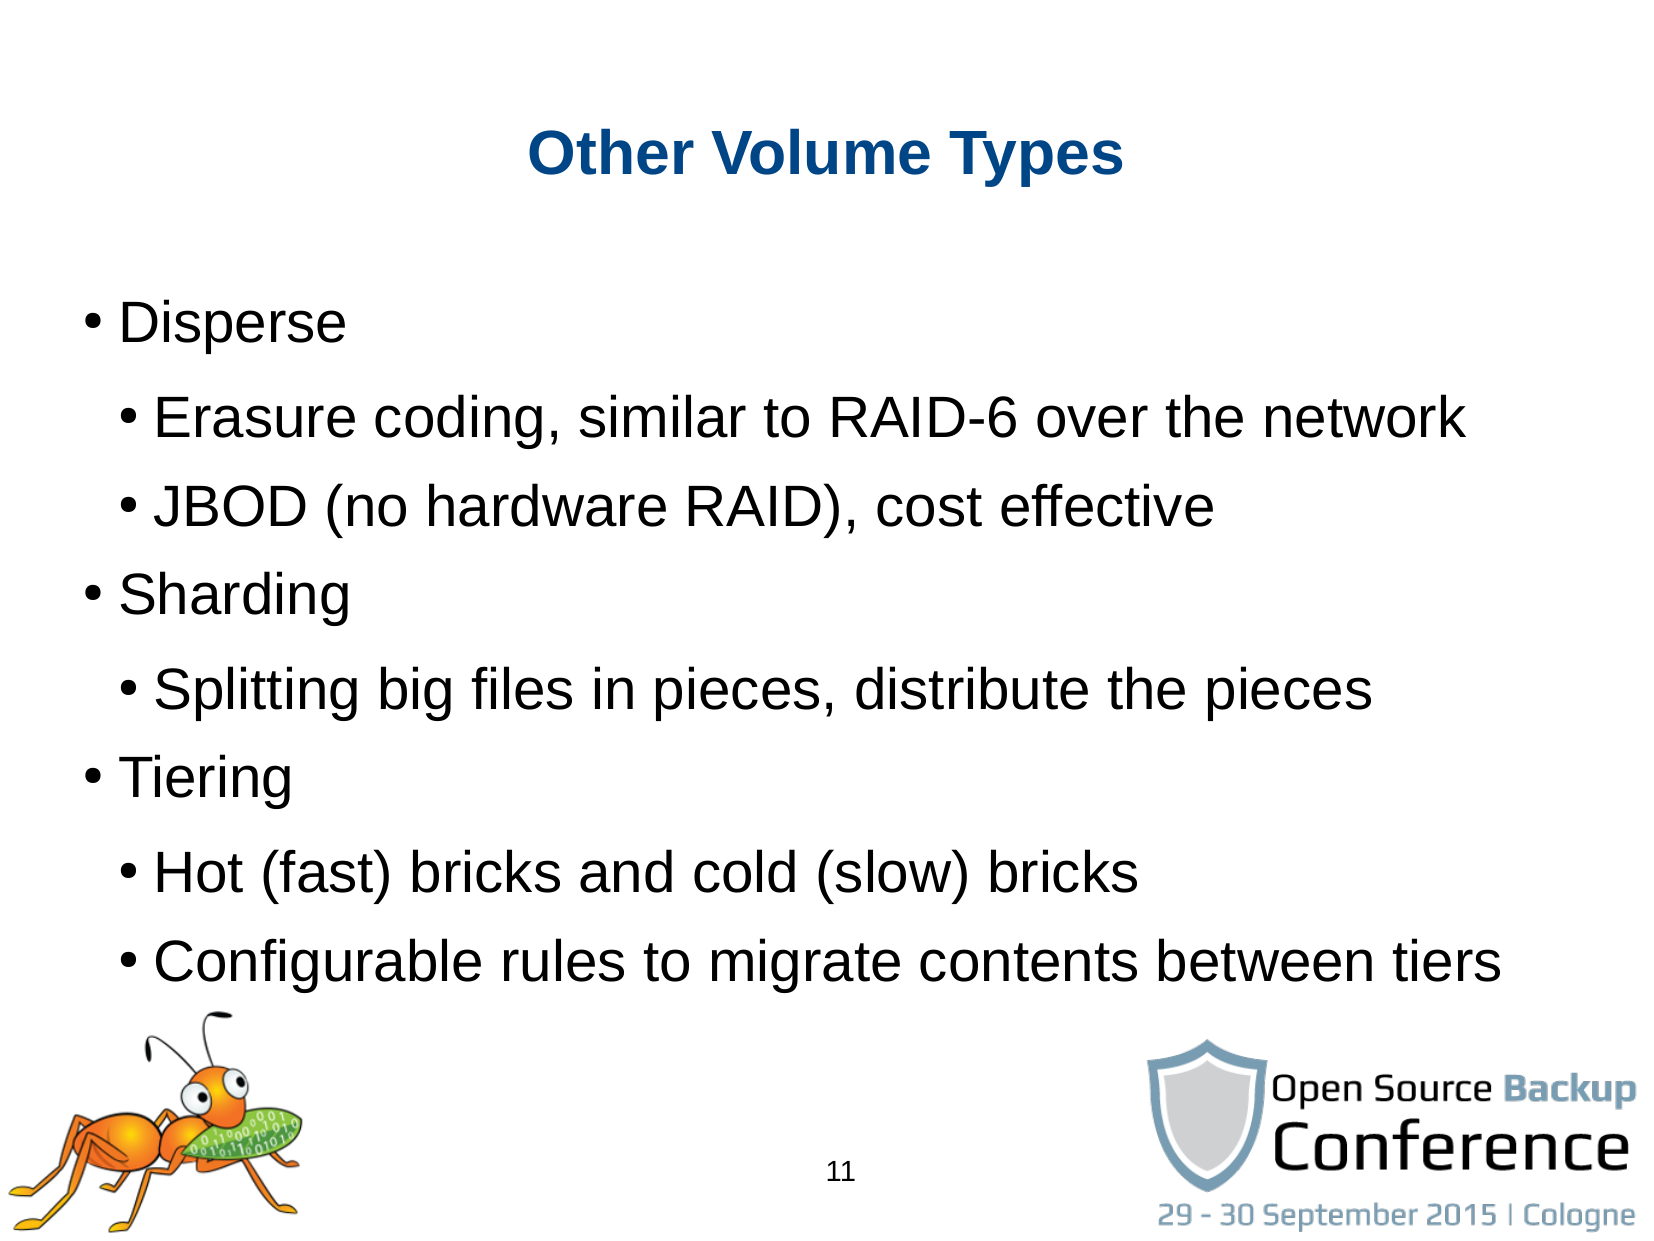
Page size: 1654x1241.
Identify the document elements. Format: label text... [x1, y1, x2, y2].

title Other Volume Types [82, 49, 1571, 257]
list Disperse Erasure coding, similar to RAID-6 over the network JBOD (no hardware RAID), cost effective Sharding Splitting big files in pieces, distribute the pieces Tiering Hot (fast) bricks and cold (slow) bricks Configurable rules to migrate contents between tiers [82, 290, 1571, 1010]
picture [5, 1009, 306, 1235]
picture [1132, 1033, 1654, 1241]
